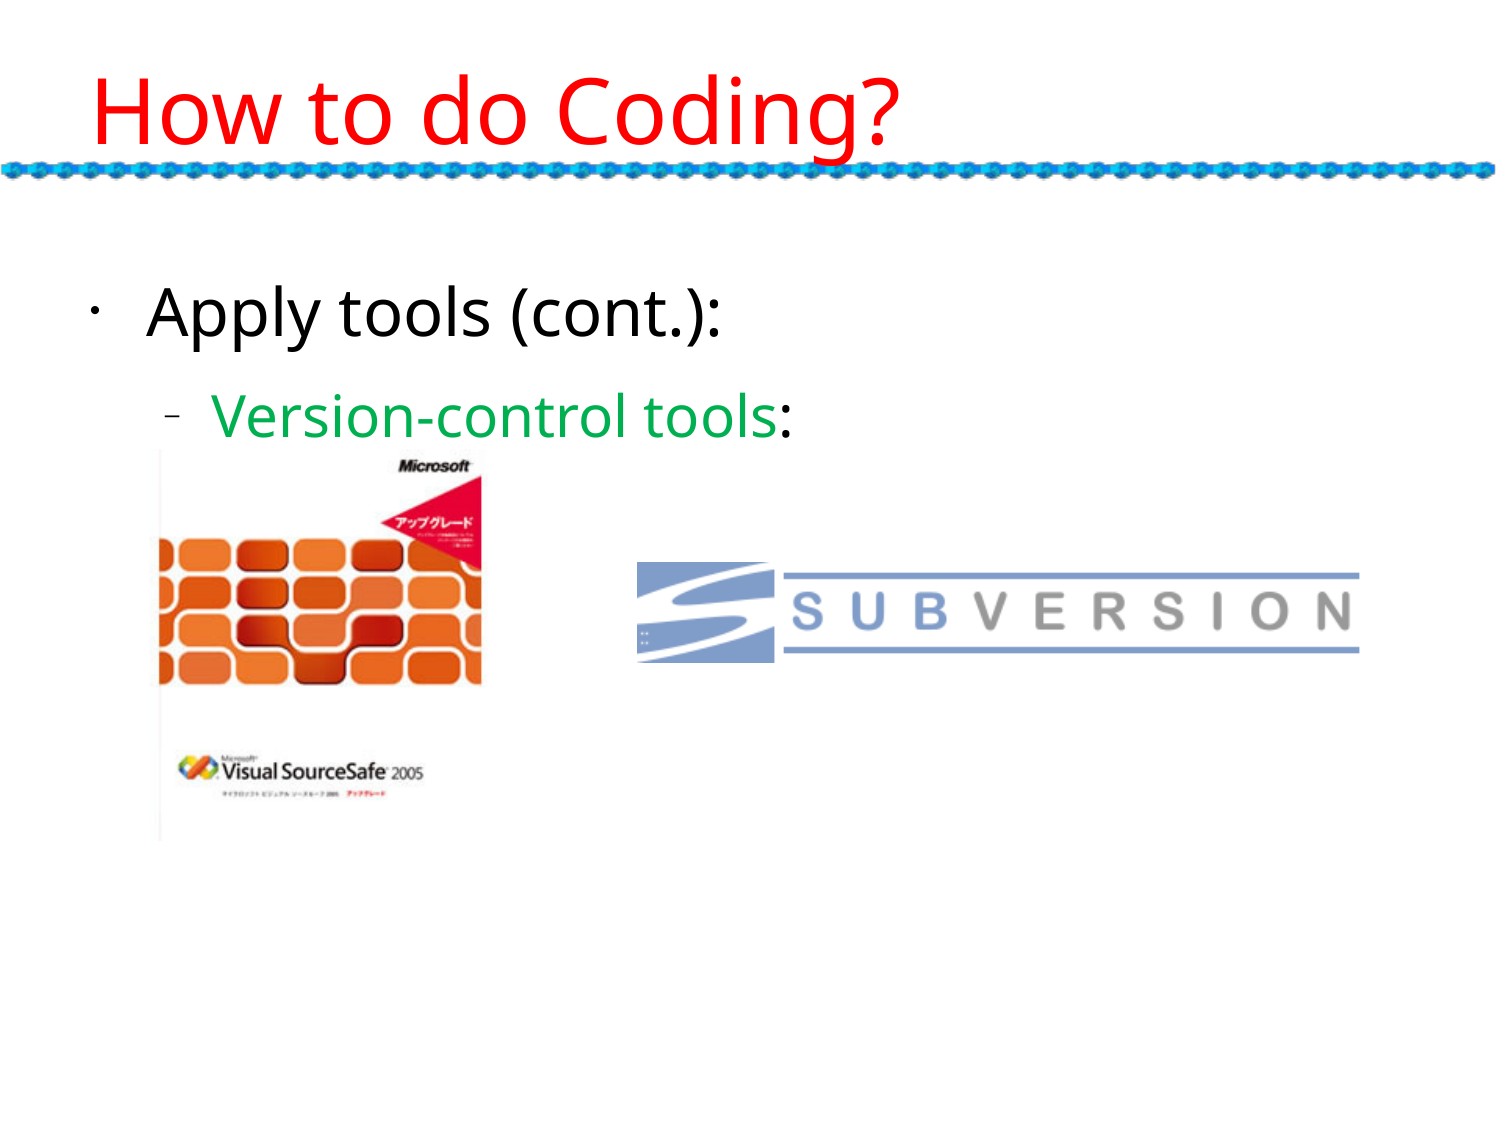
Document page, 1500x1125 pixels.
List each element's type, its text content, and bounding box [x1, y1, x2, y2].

picture [1425, 161, 1499, 181]
picture [125, 449, 516, 841]
picture [0, 161, 75, 181]
title How to do Coding? [75, 45, 1425, 233]
list Apply tools (cont.): Version-control tools: [75, 262, 1425, 1005]
picture [637, 562, 1369, 663]
